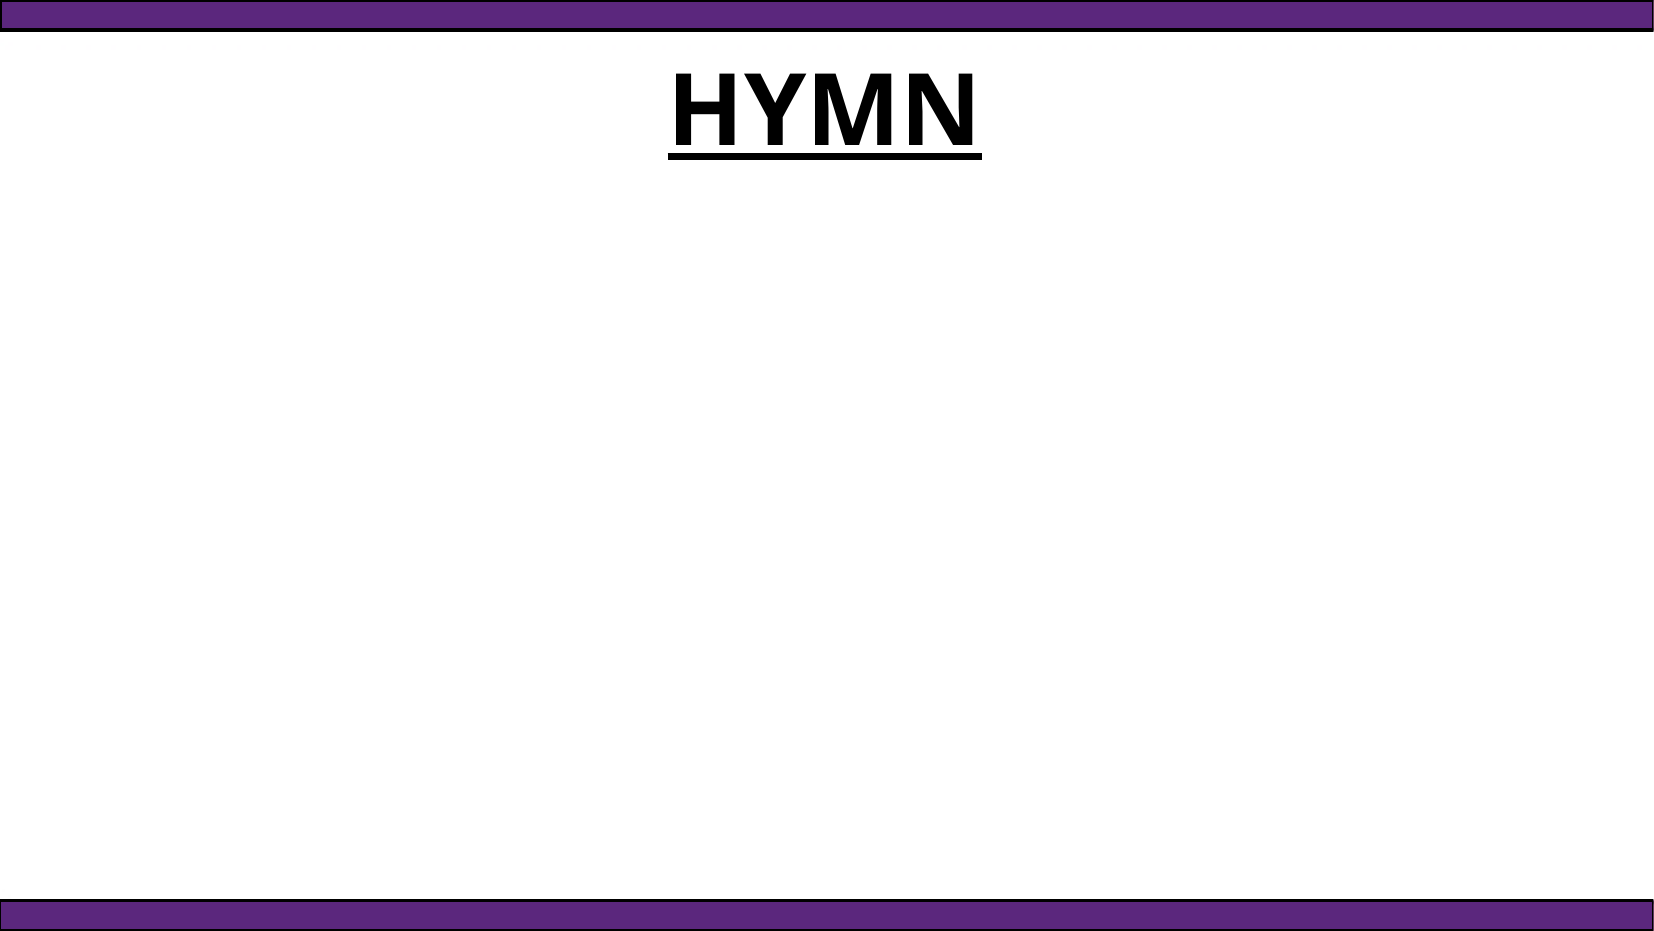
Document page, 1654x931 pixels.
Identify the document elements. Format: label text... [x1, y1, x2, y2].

picture [0, 31, 1654, 900]
text_box [0, 900, 1654, 931]
text_box HYMN [60, 30, 1591, 226]
text_box [0, 0, 1654, 31]
